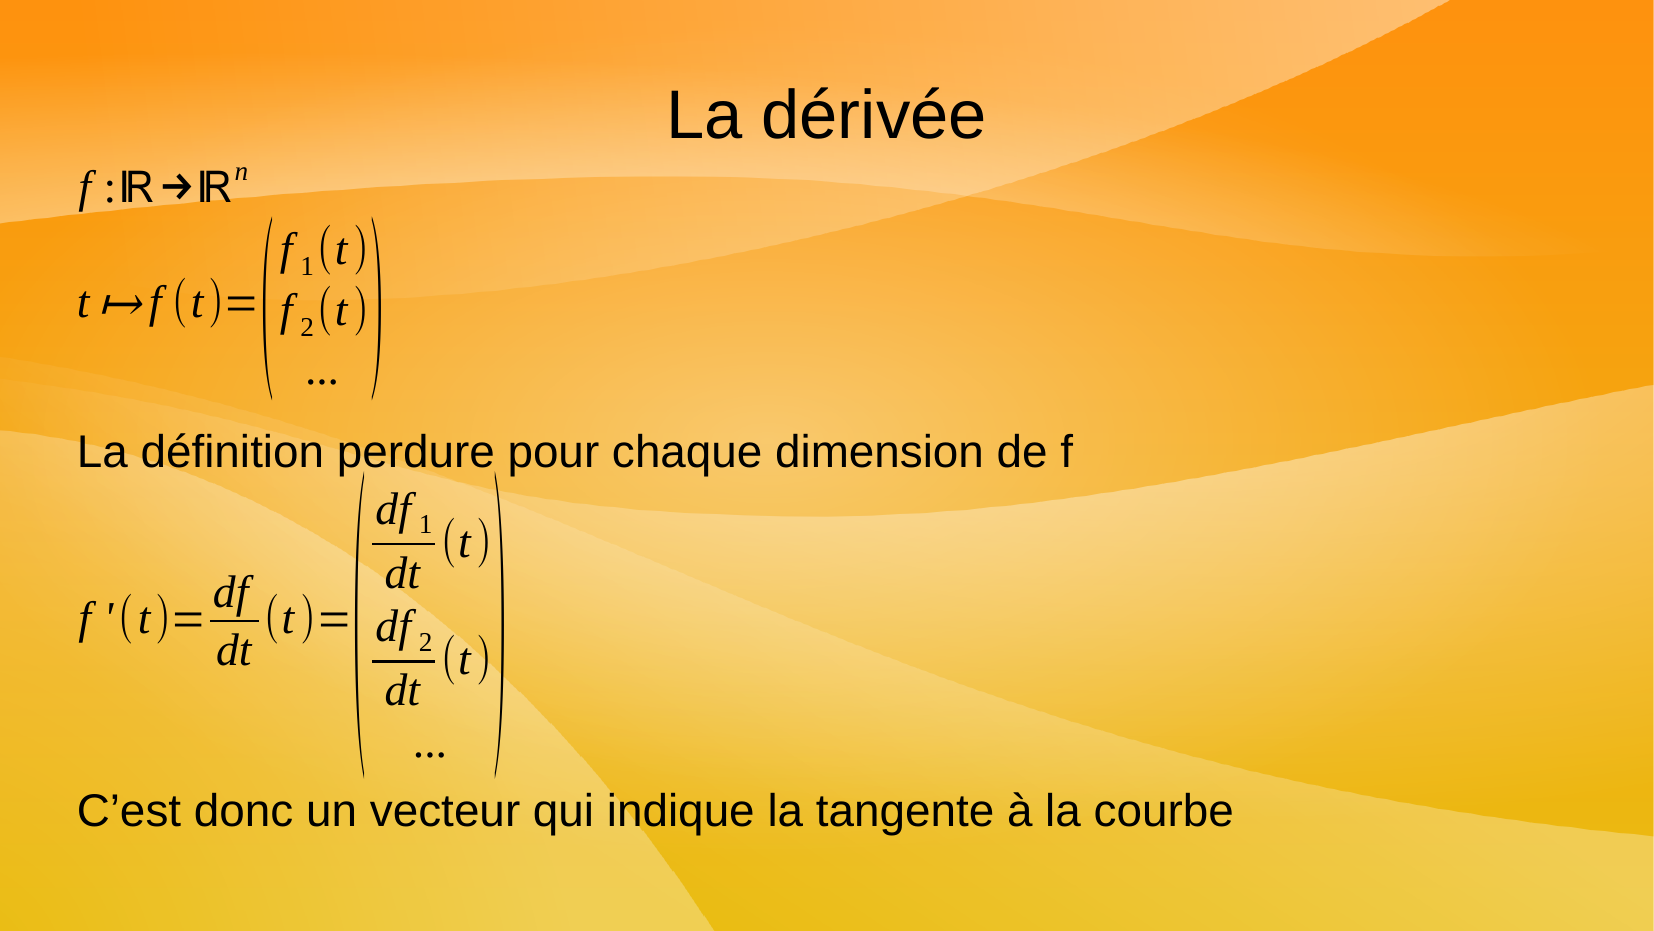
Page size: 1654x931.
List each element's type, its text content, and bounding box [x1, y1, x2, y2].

chart [76, 468, 510, 783]
chart [76, 155, 386, 405]
subtitle La définition perdure pour chaque dimension de f C’est donc un vecteur qui indique la tangente à la courbe [76, 169, 1565, 918]
picture [0, 0, 1654, 931]
title La dérivée [82, 37, 1571, 193]
